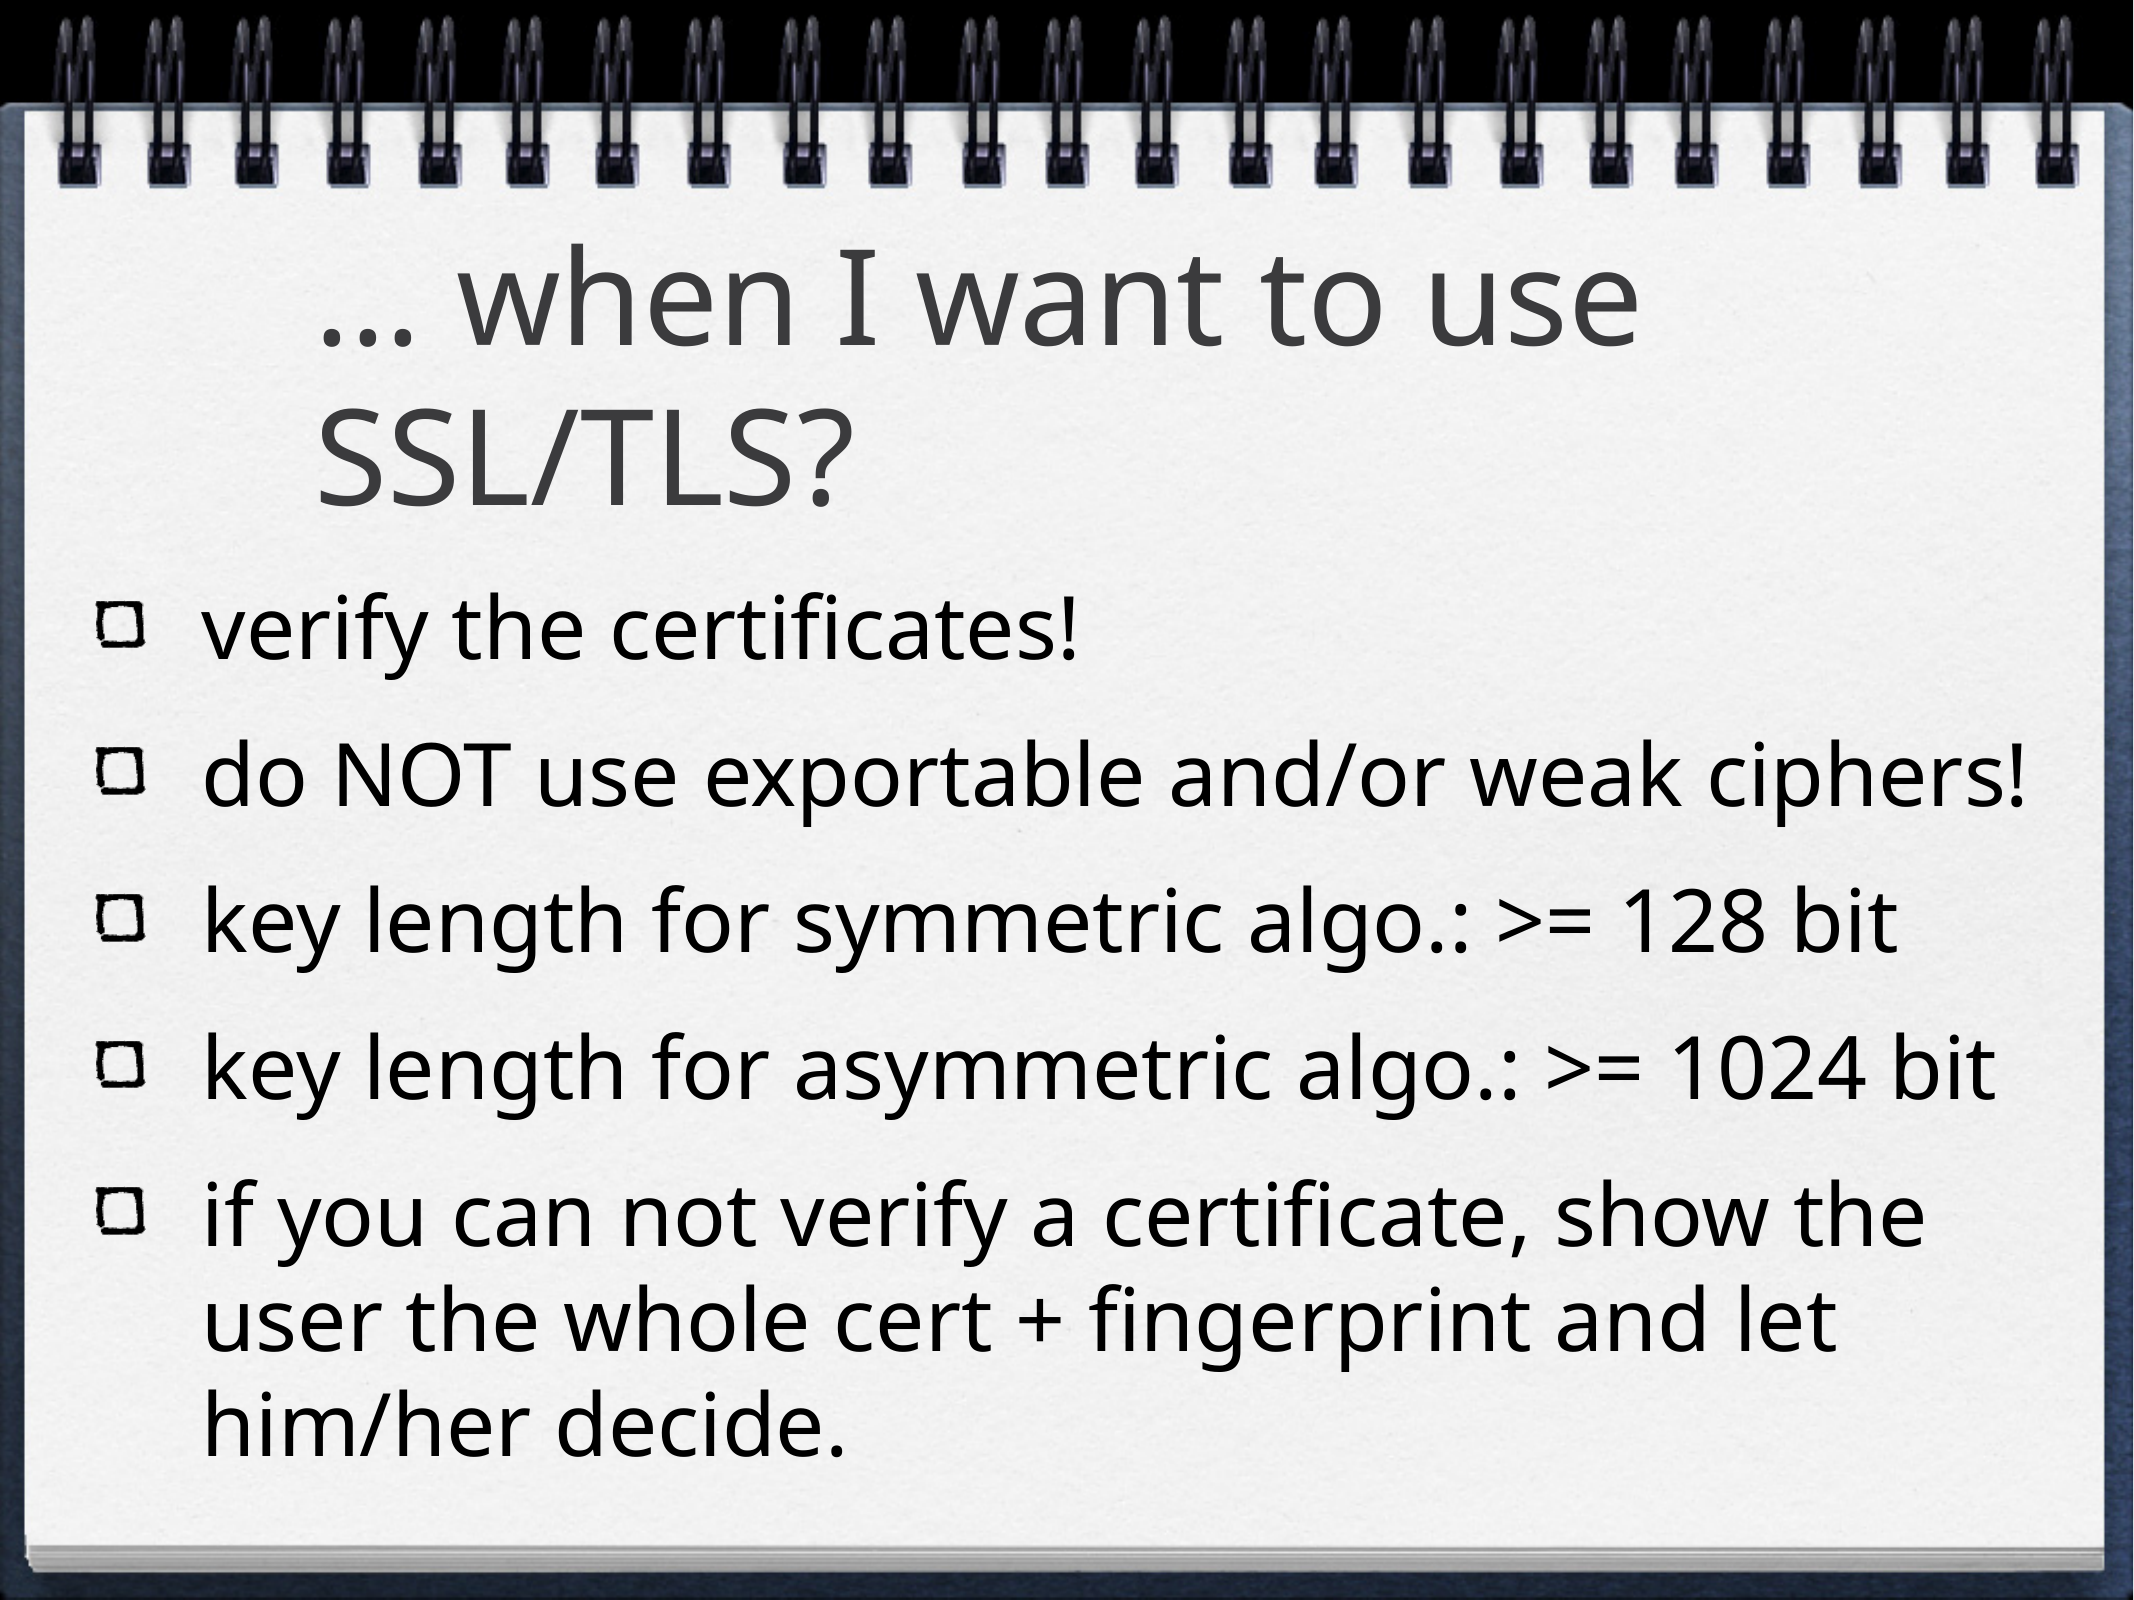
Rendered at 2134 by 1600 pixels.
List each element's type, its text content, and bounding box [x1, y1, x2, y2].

title ... when I want to use SSL/TLS? [306, 203, 1828, 512]
picture [0, 0, 2134, 1600]
list verify the certificates! do NOT use exportable and/or weak ciphers! key length for symmetric algo.: >= 128 bit key length for asymmetric algo.: >= 1024 bit if you can not verify a certificate, show the user the whole cert + fingerprint and let him/her decide. [52, 512, 2082, 1534]
